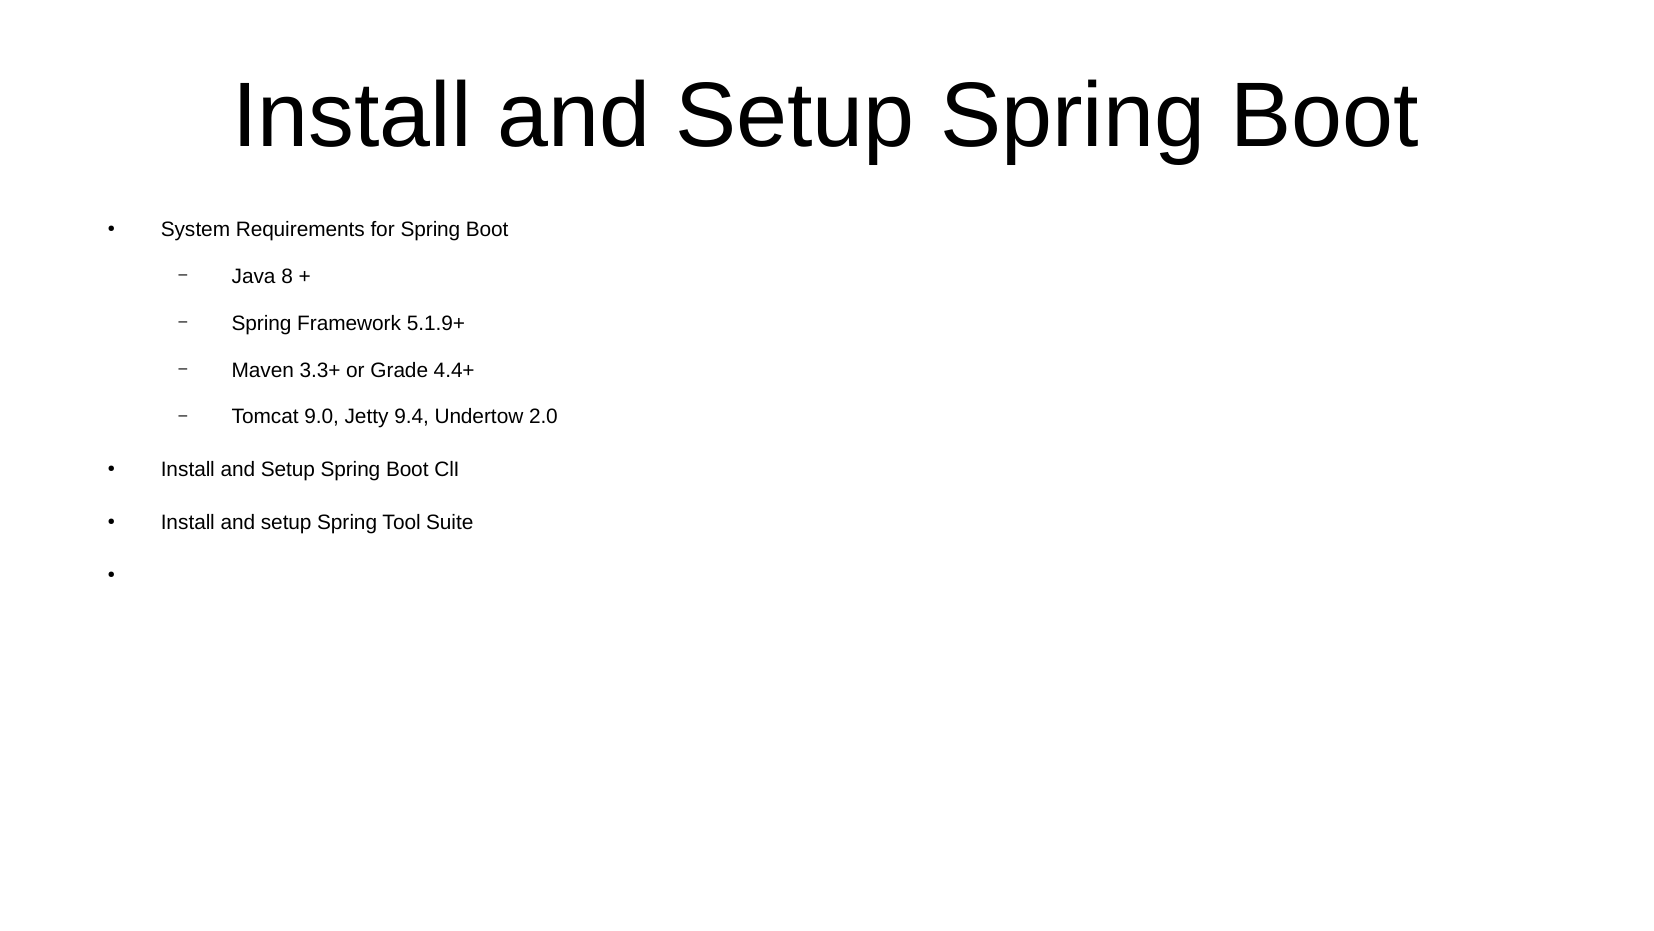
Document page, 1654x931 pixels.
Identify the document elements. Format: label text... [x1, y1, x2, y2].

list System Requirements for Spring Boot Java 8 + Spring Framework 5.1.9+ Maven 3.3+ or Grade 4.4+ Tomcat 9.0, Jetty 9.4, Undertow 2.0 Install and Setup Spring Boot ClI Install and setup Spring Tool Suite [90, 217, 1643, 916]
title Install and Setup Spring Boot [82, 37, 1571, 193]
